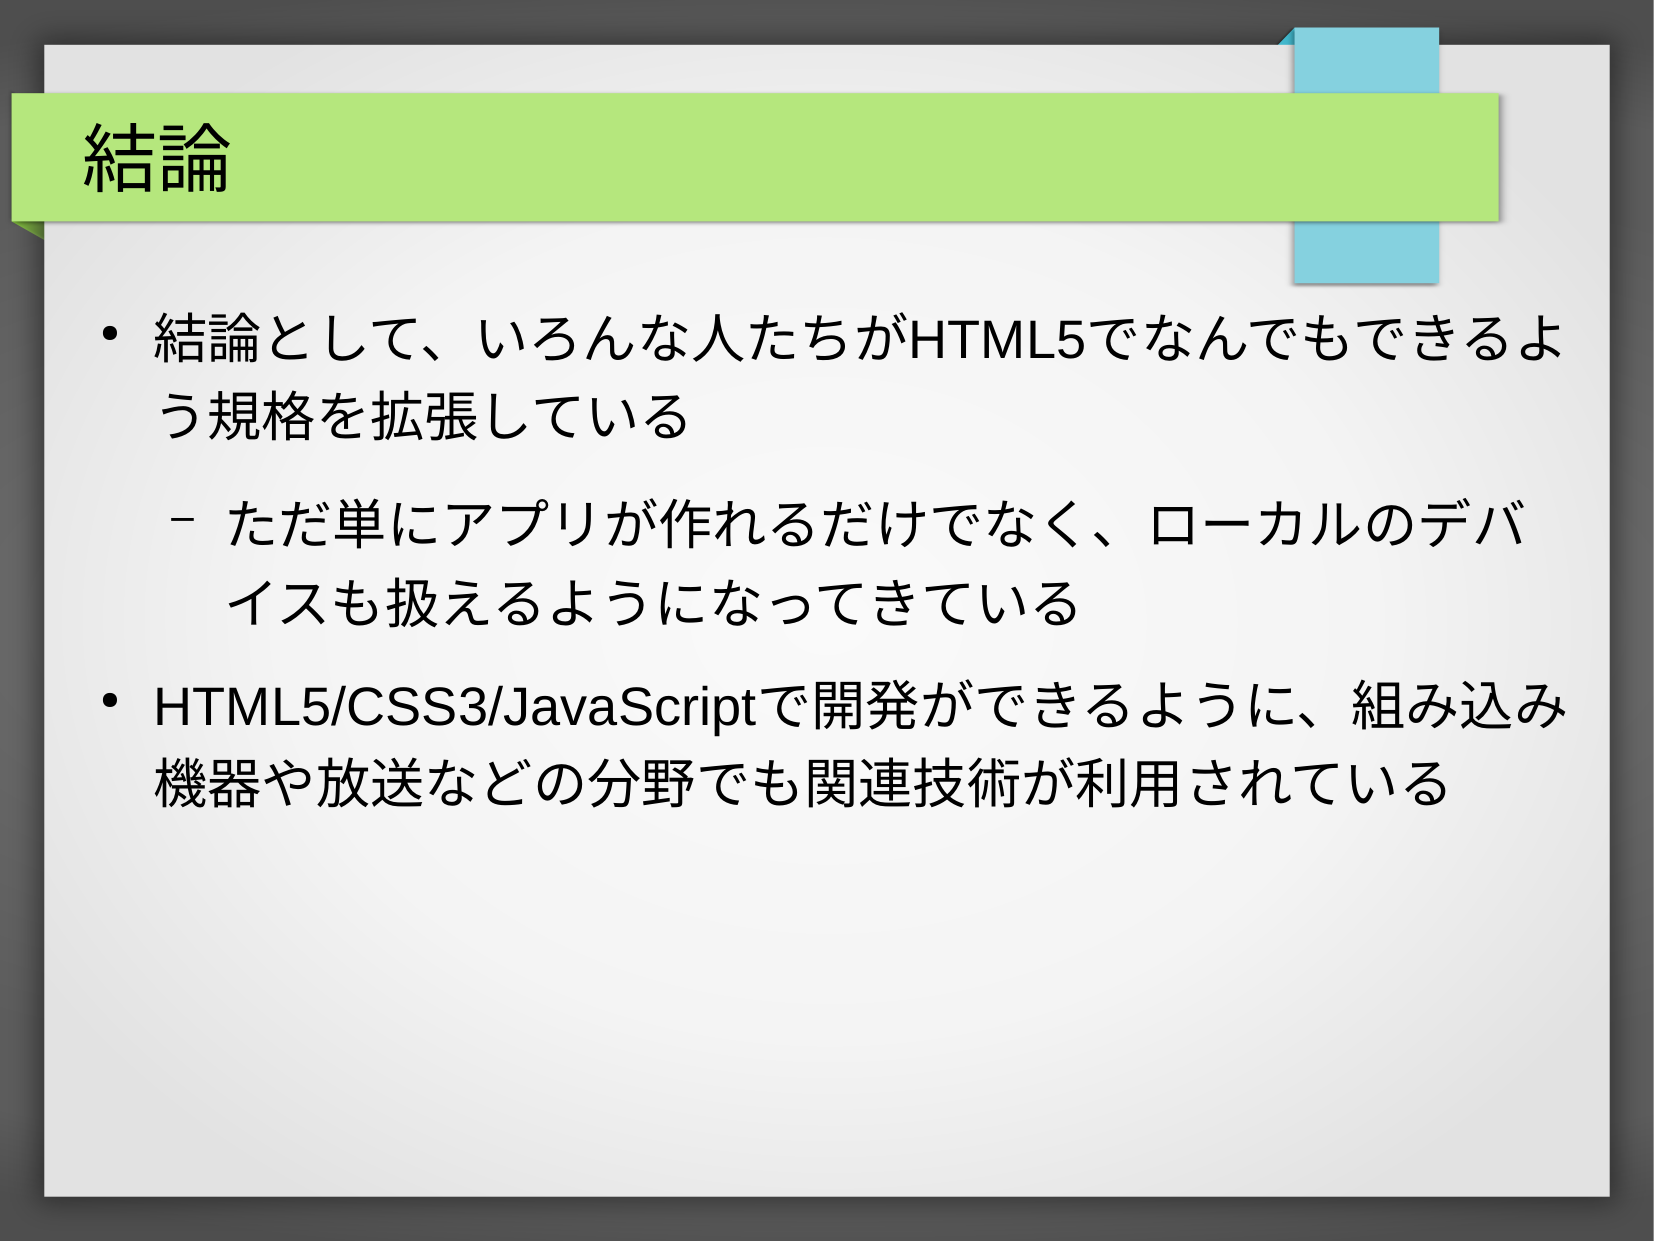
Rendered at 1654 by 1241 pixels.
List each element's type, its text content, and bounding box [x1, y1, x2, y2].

list 結論として、いろんな人たちがHTML5でなんでもできるよう規格を拡張している ただ単にアプリが作れるだけでなく、ローカルのデバイスも扱えるようになってきている HTML5/CSS3/JavaScriptで開発ができるように、組み込み機器や放送などの分野でも関連技術が利用されている [82, 295, 1571, 1015]
title 結論 [82, 94, 1264, 213]
picture [0, 0, 1654, 1241]
